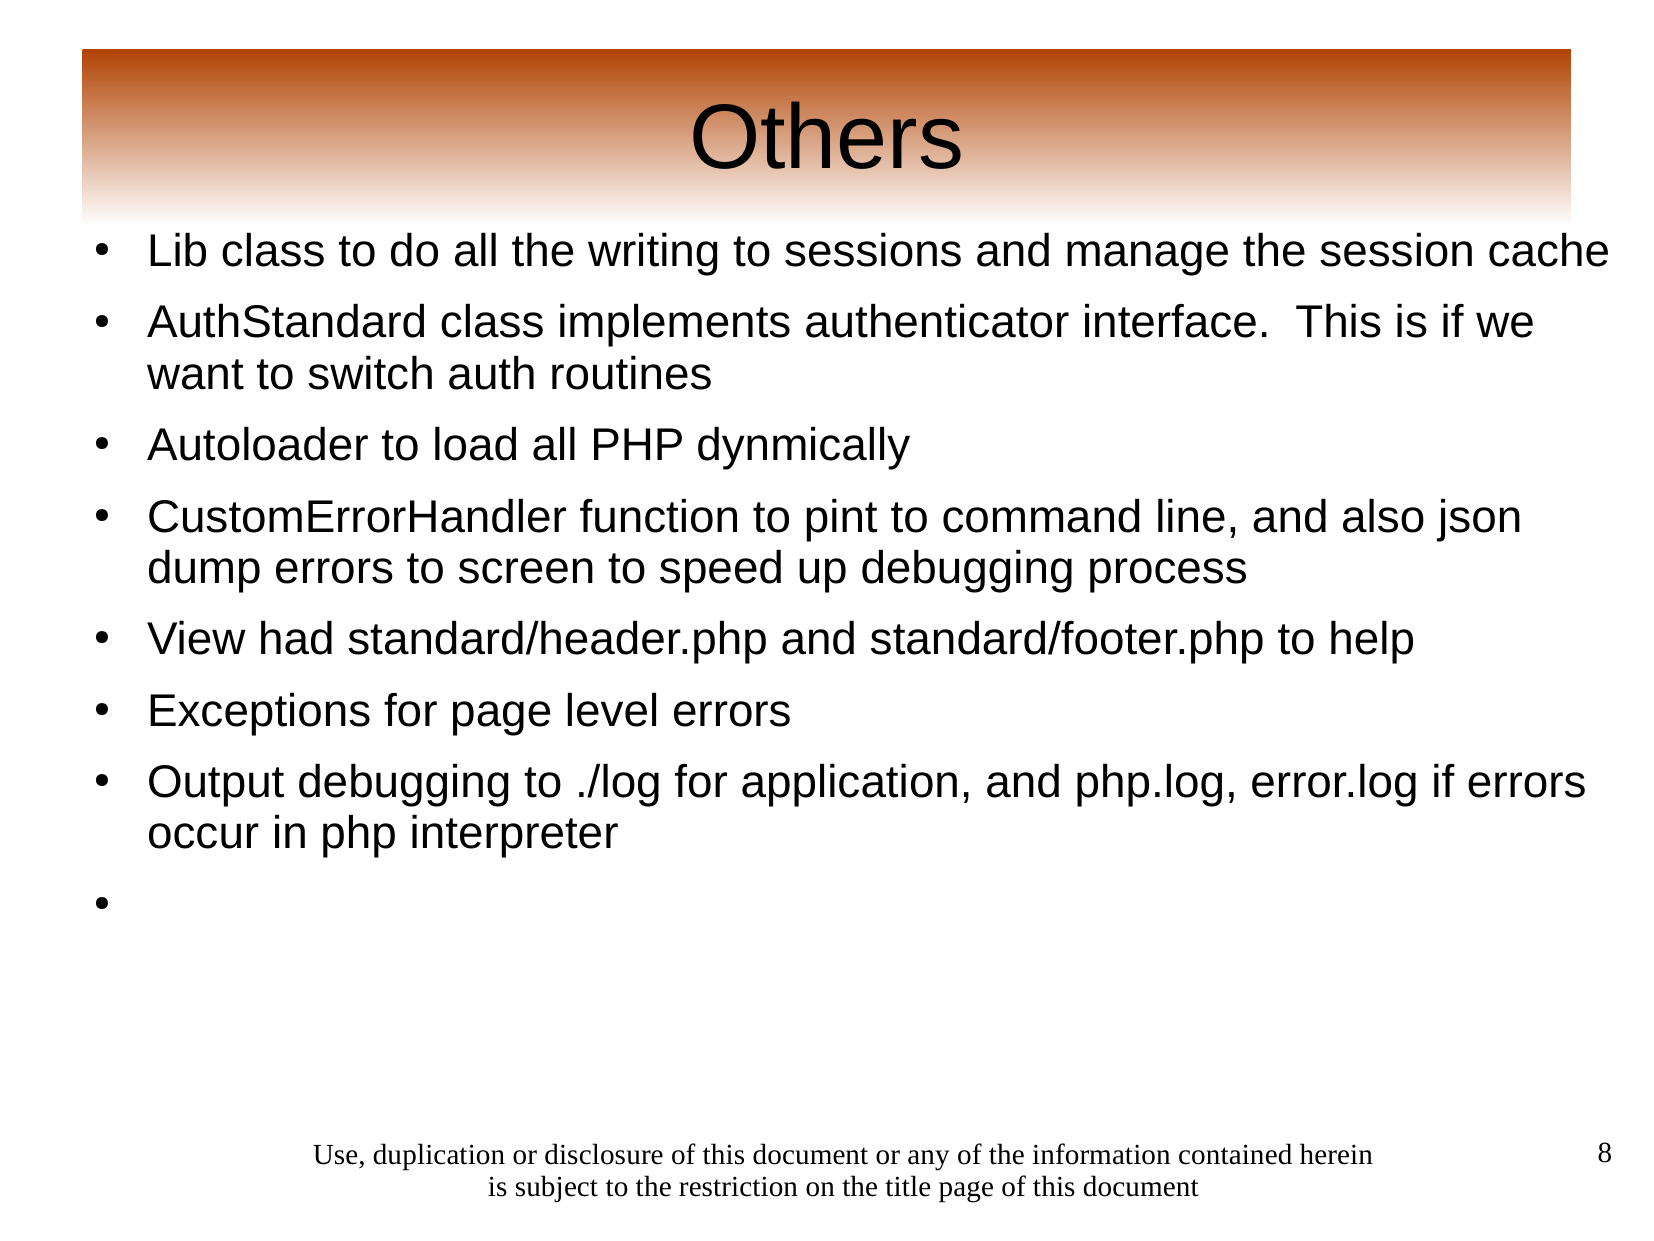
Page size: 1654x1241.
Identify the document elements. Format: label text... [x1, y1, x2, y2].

title Others [82, 49, 1571, 225]
list Lib class to do all the writing to sessions and manage the session cache AuthStandard class implements authenticator interface. This is if we want to switch auth routines Autoloader to load all PHP dynmically CustomErrorHandler function to pint to command line, and also json dump errors to screen to speed up debugging process View had standard/header.php and standard/footer.php to help Exceptions for page level errors Output debugging to ./log for application, and php.log, error.log if errors occur in php interpreter [75, 225, 1613, 1000]
